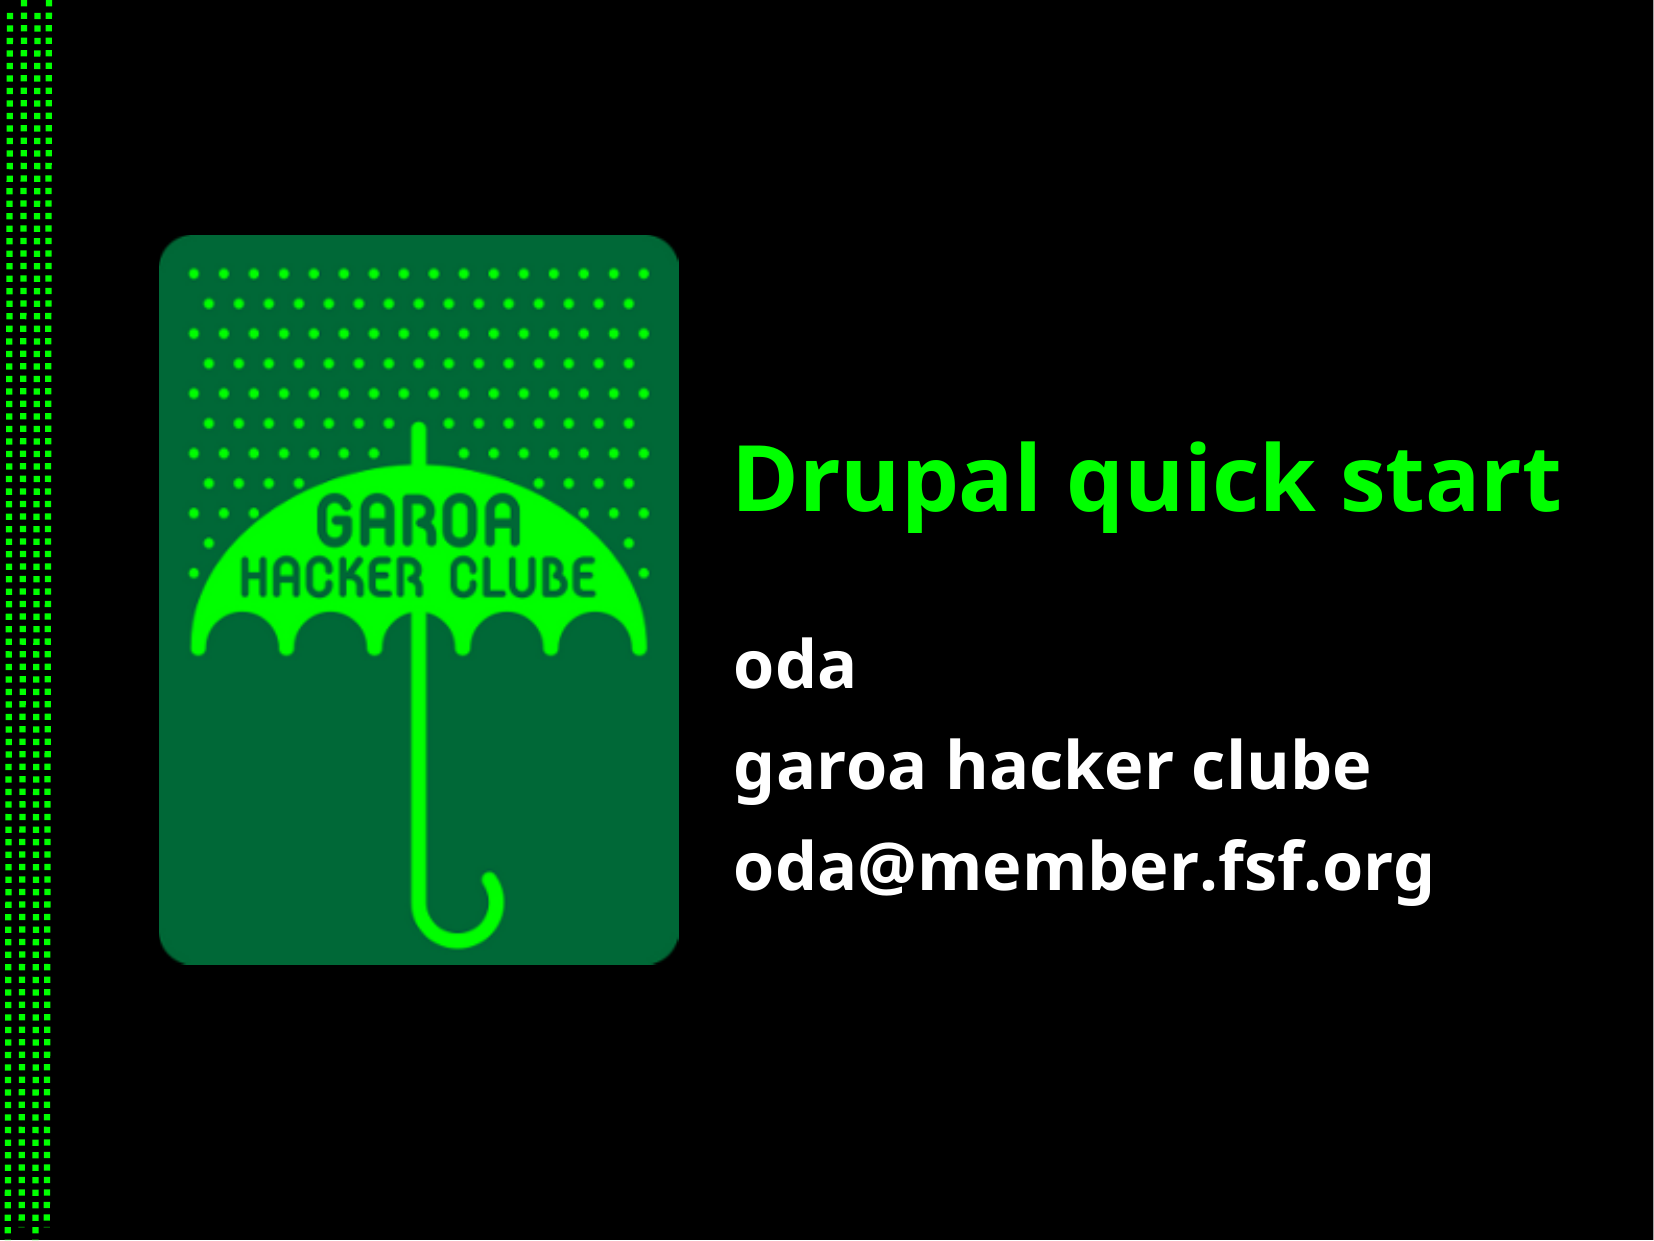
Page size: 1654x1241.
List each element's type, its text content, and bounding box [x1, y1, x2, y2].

subtitle oda garoa hacker clube oda@member.fsf.org [734, 572, 1630, 932]
title Drupal quick start [731, 356, 1612, 564]
picture [159, 235, 679, 965]
